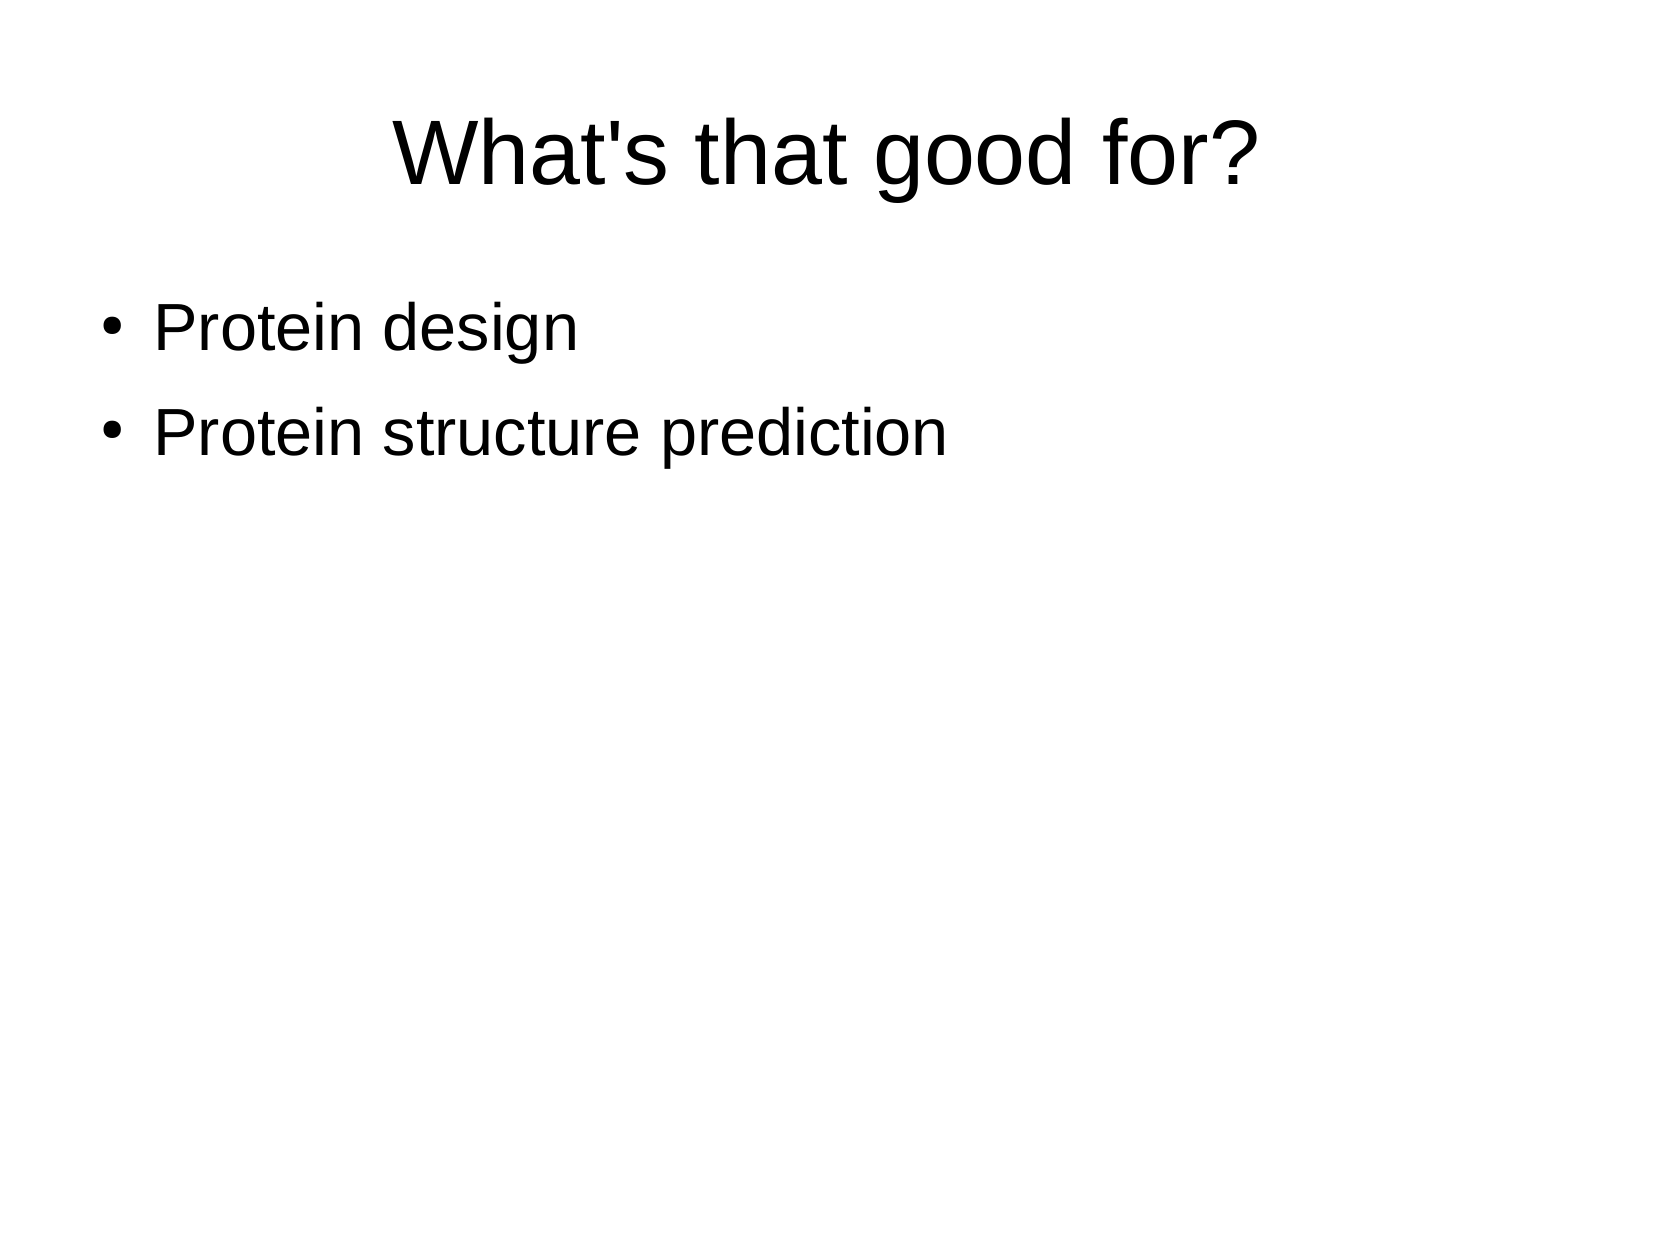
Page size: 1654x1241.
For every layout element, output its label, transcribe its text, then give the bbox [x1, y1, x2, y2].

list Protein design Protein structure prediction [82, 290, 1571, 1109]
title What's that good for? [82, 49, 1571, 257]
